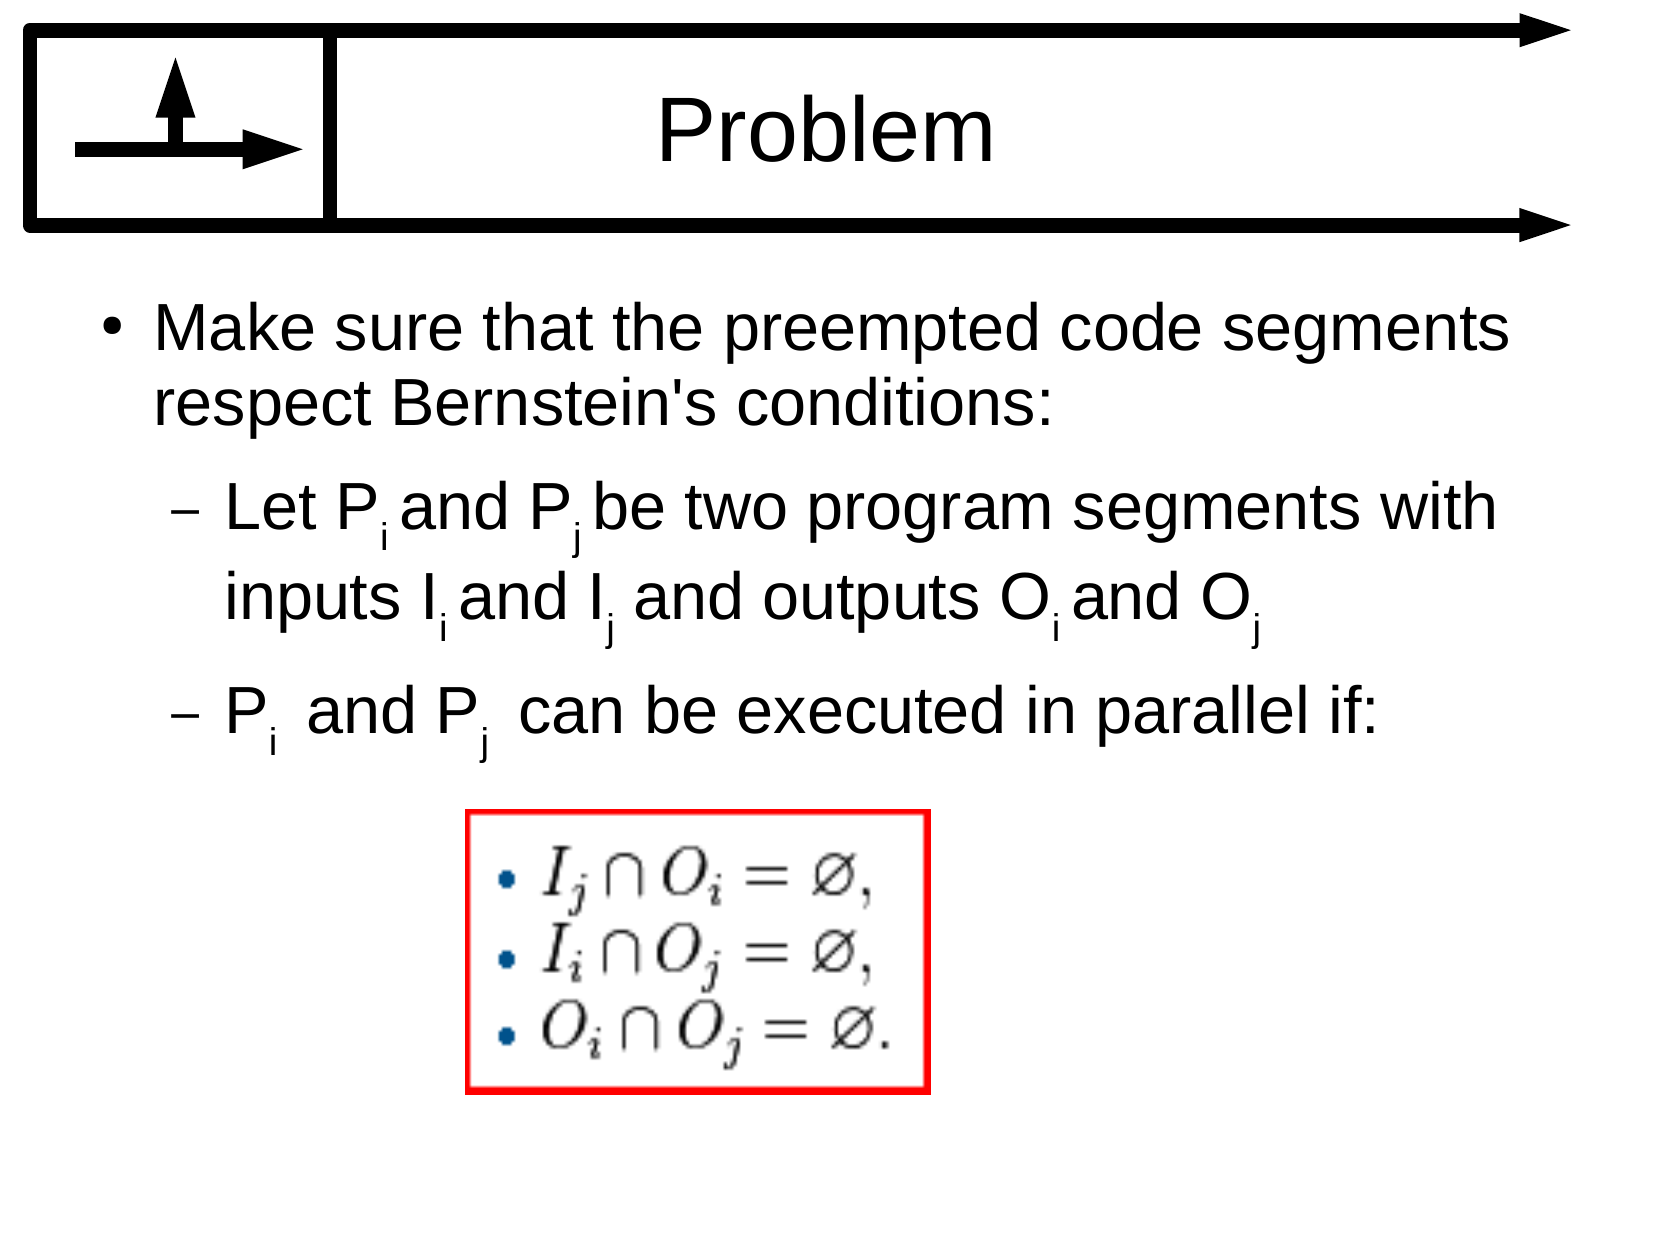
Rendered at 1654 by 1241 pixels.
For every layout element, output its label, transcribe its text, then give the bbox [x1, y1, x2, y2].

list Make sure that the preempted code segments respect Bernstein's conditions: Let Pi and Pj be two program segments with inputs Ii and Ij and outputs Oi and Oj Pi and Pj can be executed in parallel if: [82, 289, 1546, 1125]
title Problem [82, 38, 323, 218]
title Problem [1551, 226, 1571, 233]
picture [465, 809, 931, 1096]
title Problem [337, 31, 1571, 224]
